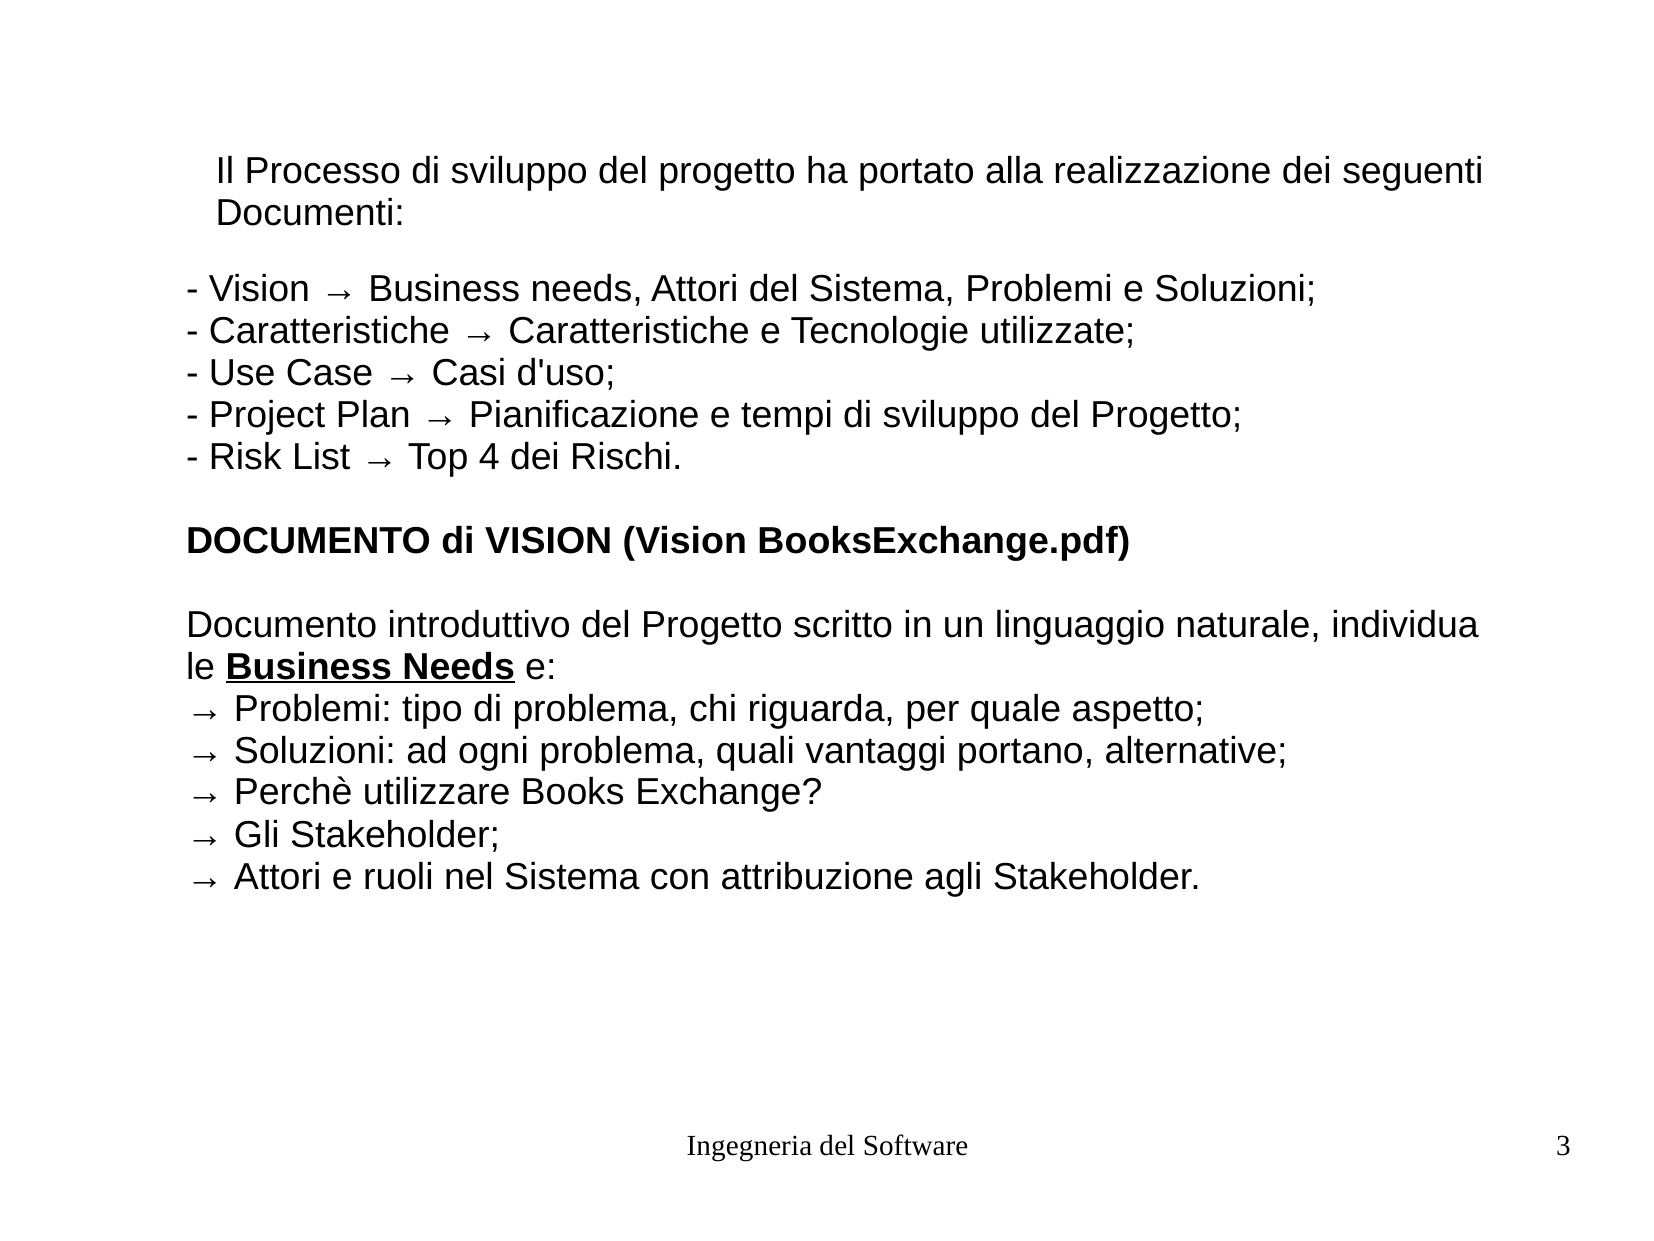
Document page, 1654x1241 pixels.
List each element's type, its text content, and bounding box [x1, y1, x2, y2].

text_box Il Processo di sviluppo del progetto ha portato alla realizzazione dei seguenti Documenti: [200, 141, 1499, 241]
text_box - Vision → Business needs, Attori del Sistema, Problemi e Soluzioni; - Caratteristiche → Caratteristiche e Tecnologie utilizzate; - Use Case → Casi d'uso; - Project Plan → Pianificazione e tempi di sviluppo del Progetto; - Risk List → Top 4 dei Rischi. DOCUMENTO di VISION (Vision BooksExchange.pdf) Documento introduttivo del Progetto scritto in un linguaggio naturale, individua le Business Needs e: → Problemi: tipo di problema, chi riguarda, per quale aspetto; → Soluzioni: ad ogni problema, quali vantaggi portano, alternative; → Perchè utilizzare Books Exchange? → Gli Stakeholder; → Attori e ruoli nel Sistema con attribuzione agli Stakeholder. [171, 259, 1505, 1031]
